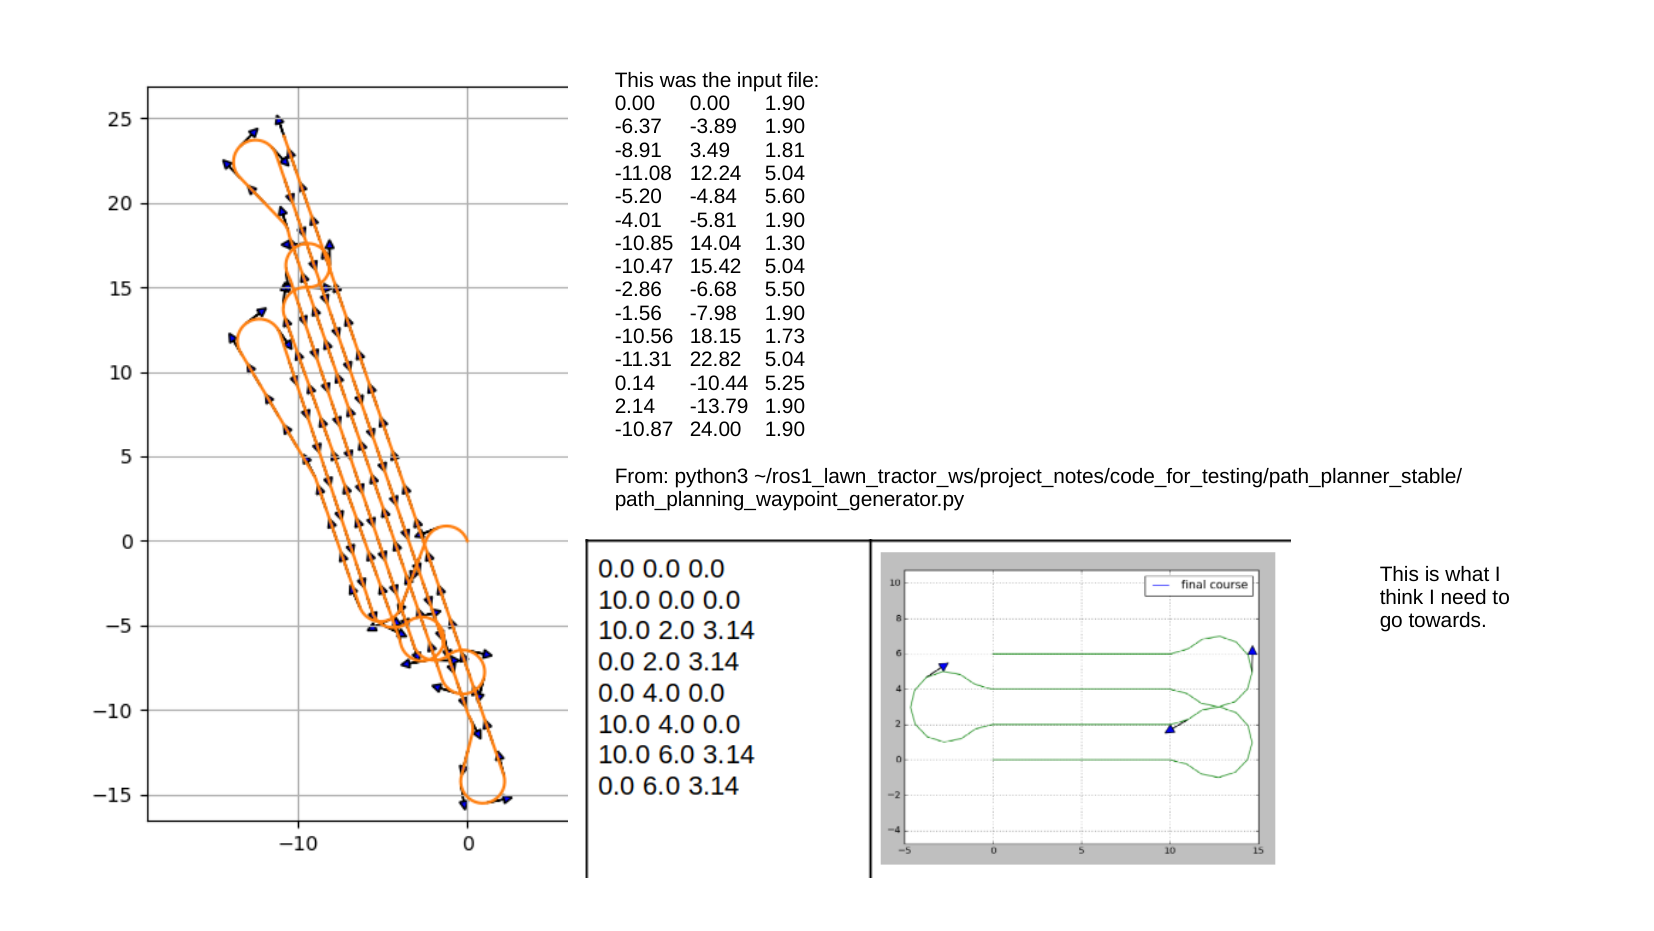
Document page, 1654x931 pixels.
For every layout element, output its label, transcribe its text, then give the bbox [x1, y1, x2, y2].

picture [585, 539, 1291, 878]
picture [45, 44, 568, 889]
text_box This was the input file: 0.00 0.00 1.90 -6.37 -3.89 1.90 -8.91 3.49 1.81 -11.08 12.24 5.04 -5.20 -4.84 5.60 -4.01 -5.81 1.90 -10.85 14.04 1.30 -10.47 15.42 5.04 -2.86 -6.68 5.50 -1.56 -7.98 1.90 -10.56 18.15 1.73 -11.31 22.82 5.04 0.14 -10.44 5.25 2.14 -13.79 1.90 -10.87 24.00 1.90 From: python3 ~/ros1_lawn_tractor_ws/project_notes/code_for_testing/path_planner_stable/path_planning_waypoint_generator.py [600, 61, 1636, 589]
text_box This is what I think I need to go towards. [1365, 555, 1535, 640]
